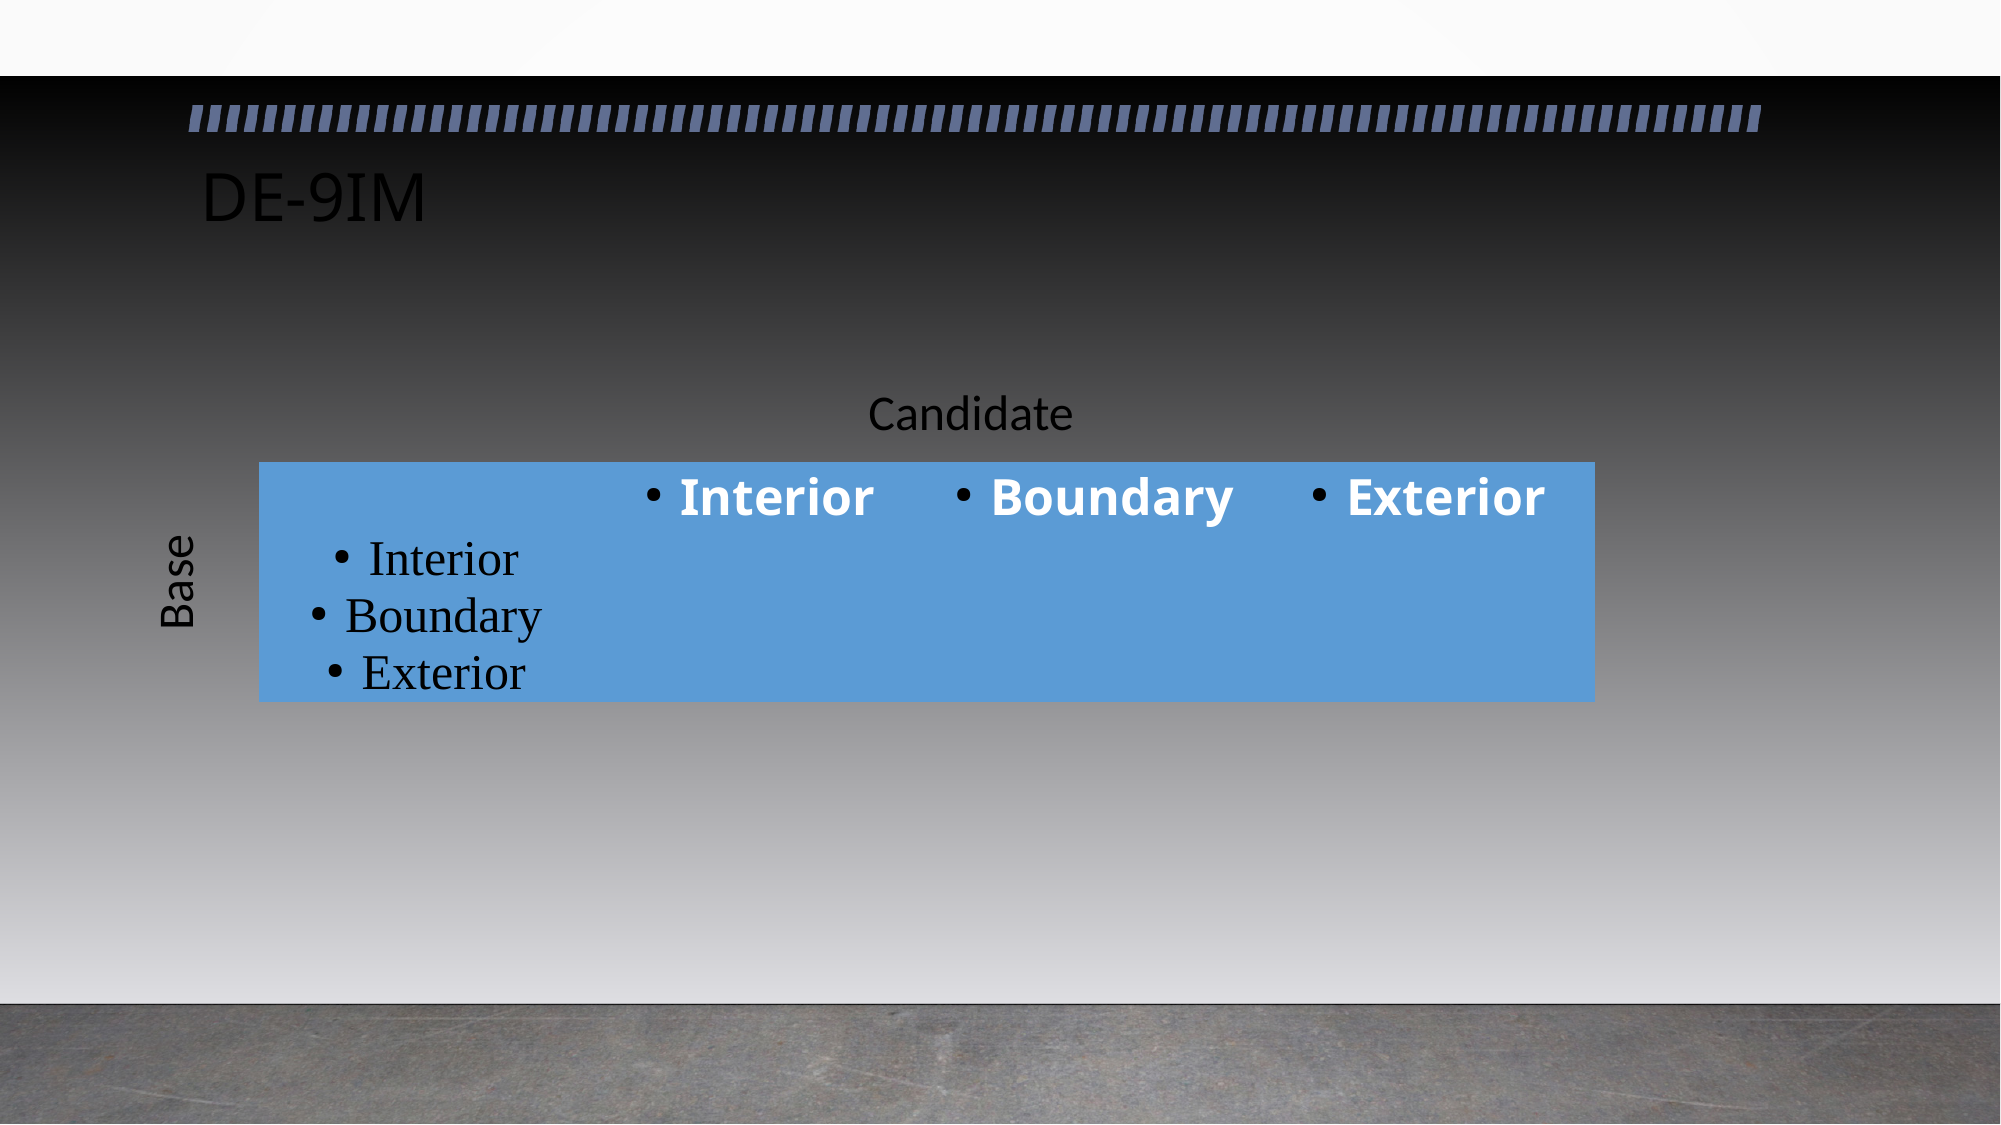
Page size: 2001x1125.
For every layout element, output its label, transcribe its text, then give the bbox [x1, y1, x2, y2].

table_cell Exterior [259, 645, 593, 702]
table_cell [593, 645, 927, 702]
table_cell [927, 531, 1261, 588]
table_header Boundary [927, 462, 1261, 531]
table_cell [927, 588, 1261, 645]
table_cell [1261, 588, 1595, 645]
table_cell [593, 531, 927, 588]
table_cell Interior [259, 531, 593, 588]
table_cell [593, 588, 927, 645]
table_header Interior [593, 462, 927, 531]
table_header [259, 462, 593, 531]
table_cell [927, 645, 1261, 702]
text_box Candidate [736, 372, 1207, 449]
table_cell Boundary [259, 588, 593, 645]
table_cell [1261, 531, 1595, 588]
title DE-9IM [185, 156, 1761, 329]
table_header Exterior [1261, 462, 1595, 531]
table_cell [1261, 645, 1595, 702]
text_box Base [135, 347, 212, 818]
